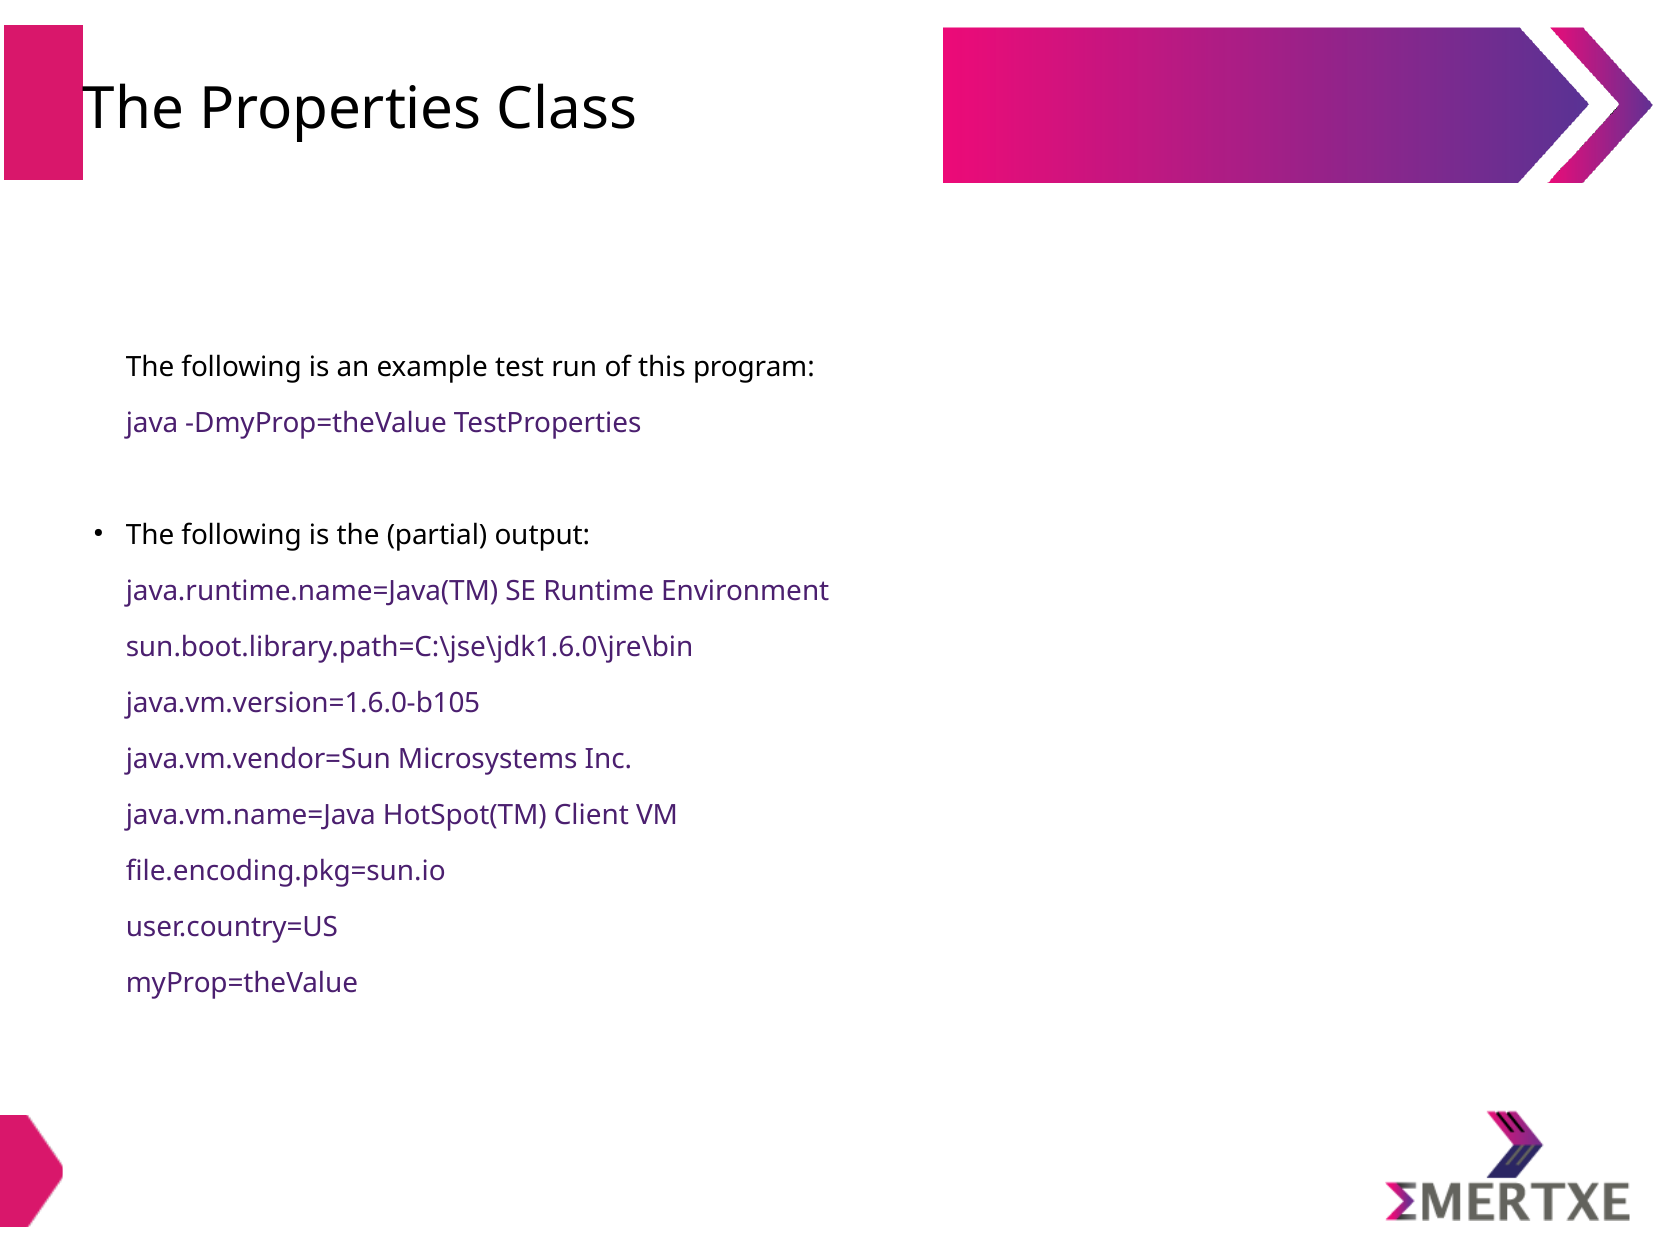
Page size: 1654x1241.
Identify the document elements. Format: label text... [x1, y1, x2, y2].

picture [1571, 27, 1653, 183]
list The following is an example test run of this program: java -DmyProp=theValue TestProperties The following is the (partial) output: java.runtime.name=Java(TM) SE Runtime Environment sun.boot.library.path=C:\jse\jdk1.6.0\jre\bin java.vm.version=1.6.0-b105 java.vm.vendor=Sun Microsystems Inc. java.vm.name=Java HotSpot(TM) Client VM file.encoding.pkg=sun.io user.country=US myProp=theValue [82, 290, 1571, 1010]
title The Properties Class [82, 2, 1571, 210]
picture [1385, 1107, 1631, 1221]
